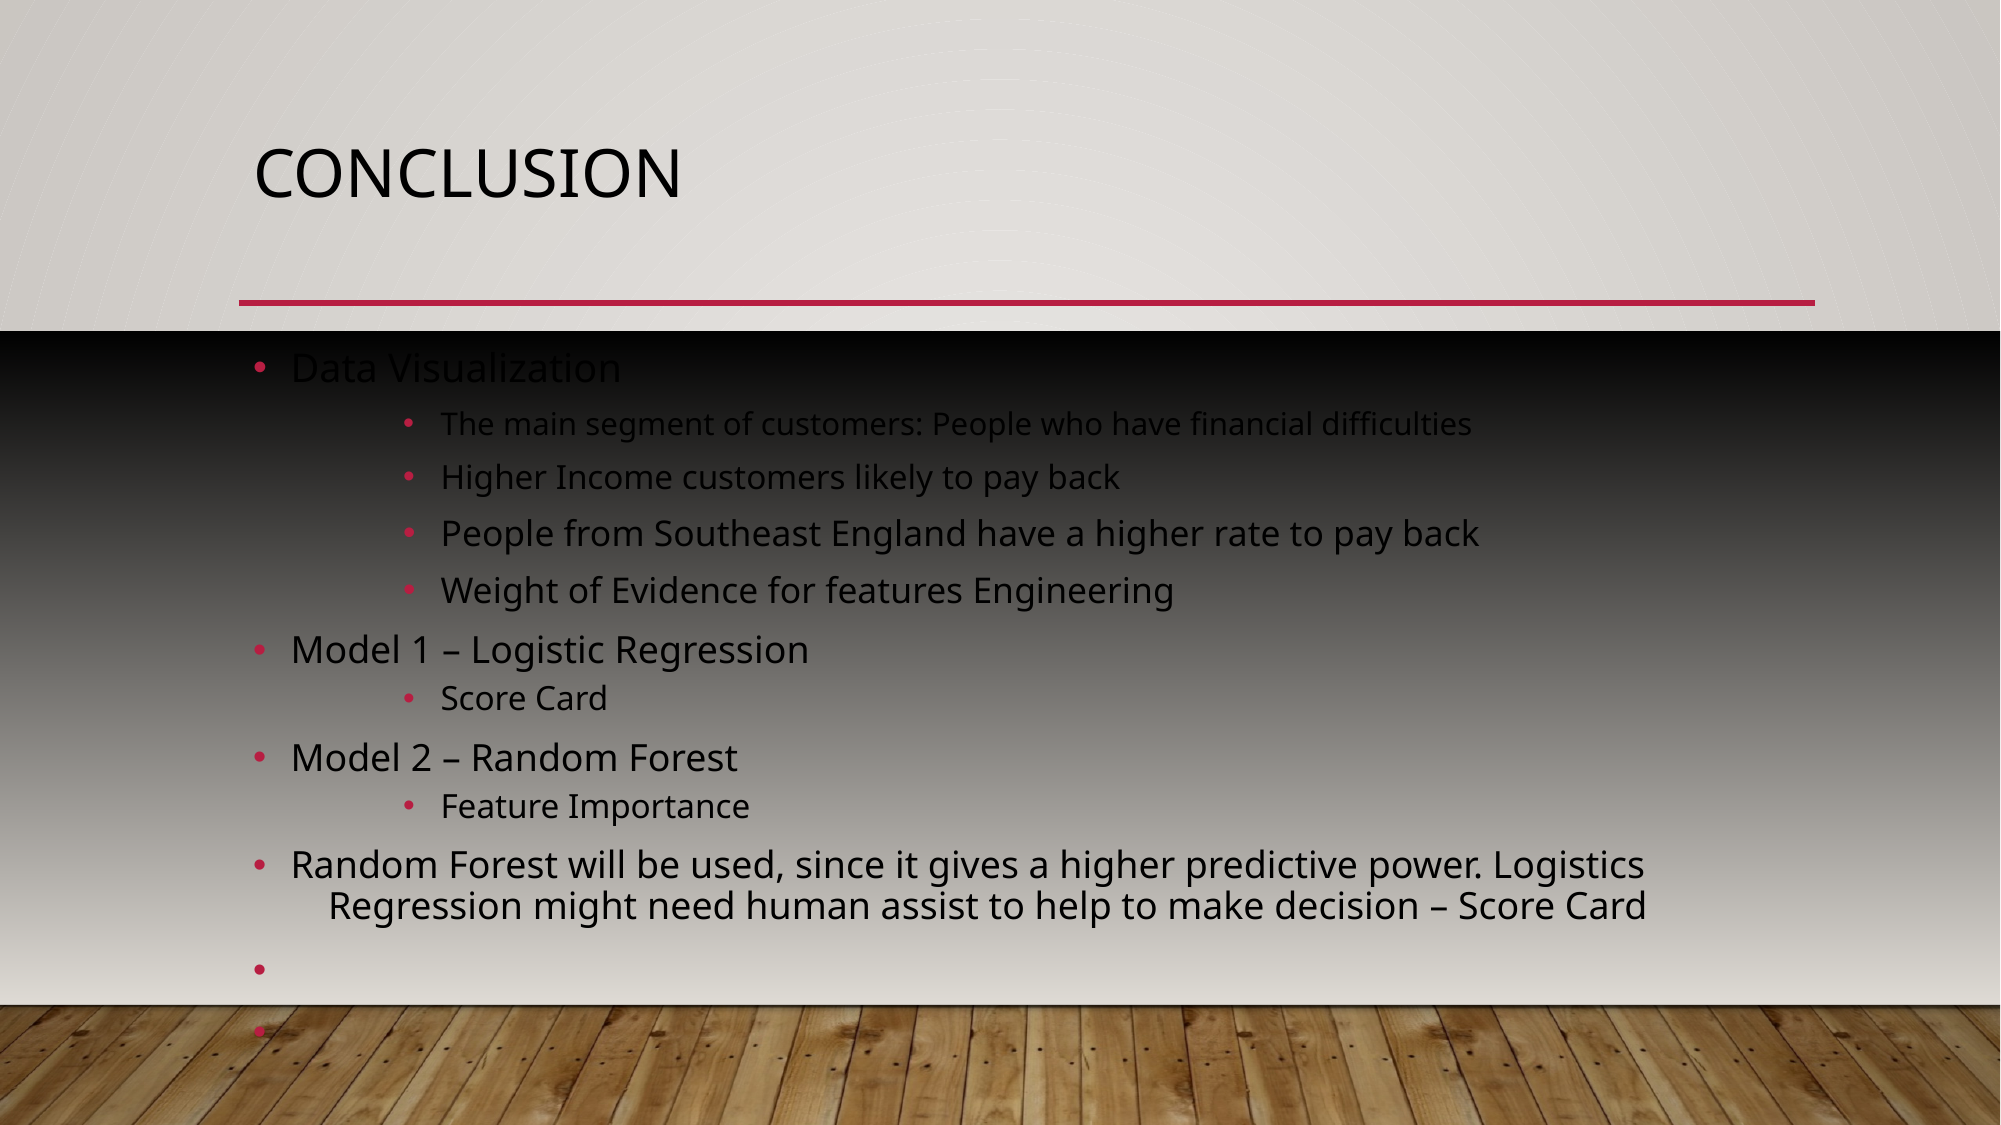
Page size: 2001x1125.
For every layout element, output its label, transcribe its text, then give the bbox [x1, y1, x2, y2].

list Data Visualization The main segment of customers: People who have financial difficulties Higher Income customers likely to pay back People from Southeast England have a higher rate to pay back Weight of Evidence for features Engineering Model 1 – Logistic Regression Score Card Model 2 – Random Forest Feature Importance Random Forest will be used, since it gives a higher predictive power. Logistics Regression might need human assist to help to make decision – Score Card [238, 330, 1849, 994]
title Conclusion [238, 131, 1814, 305]
